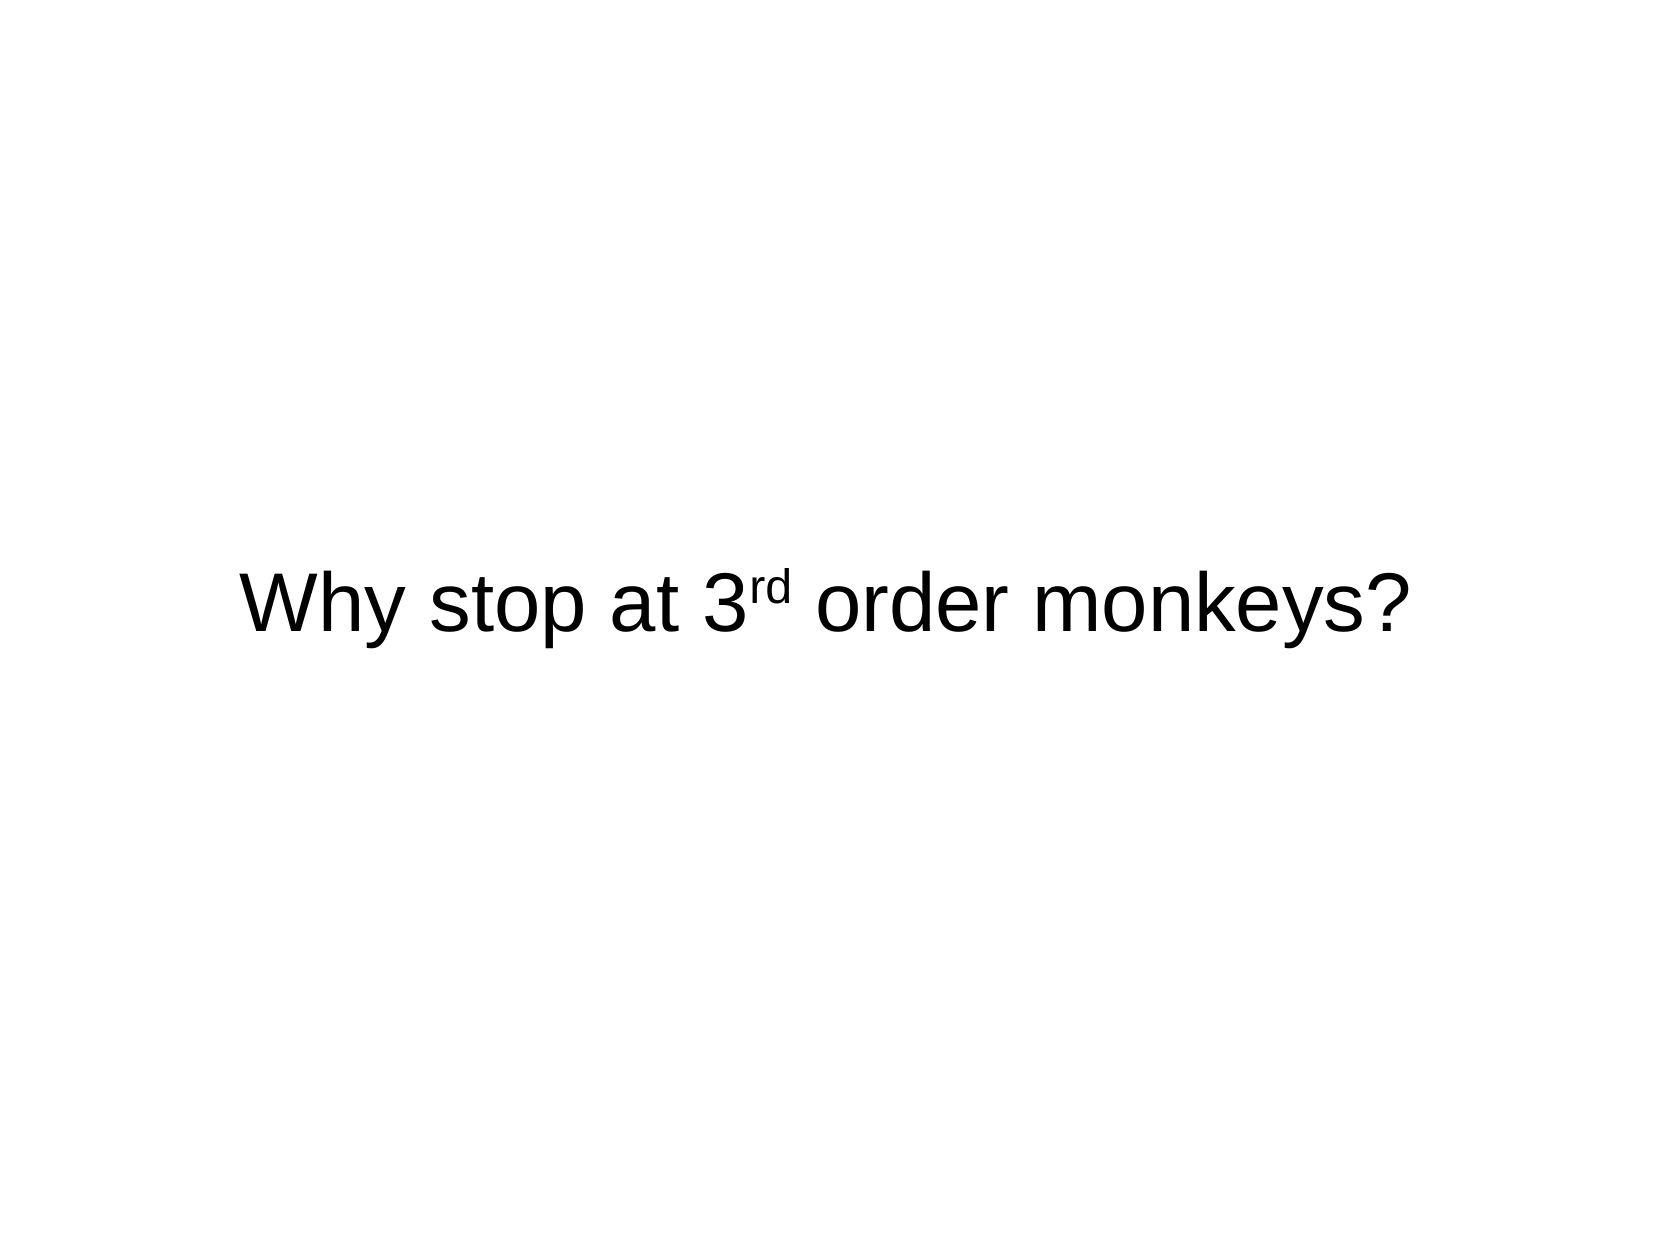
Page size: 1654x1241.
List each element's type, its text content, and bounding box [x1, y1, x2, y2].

text_box Why stop at 3rd order monkeys? [225, 548, 1428, 661]
